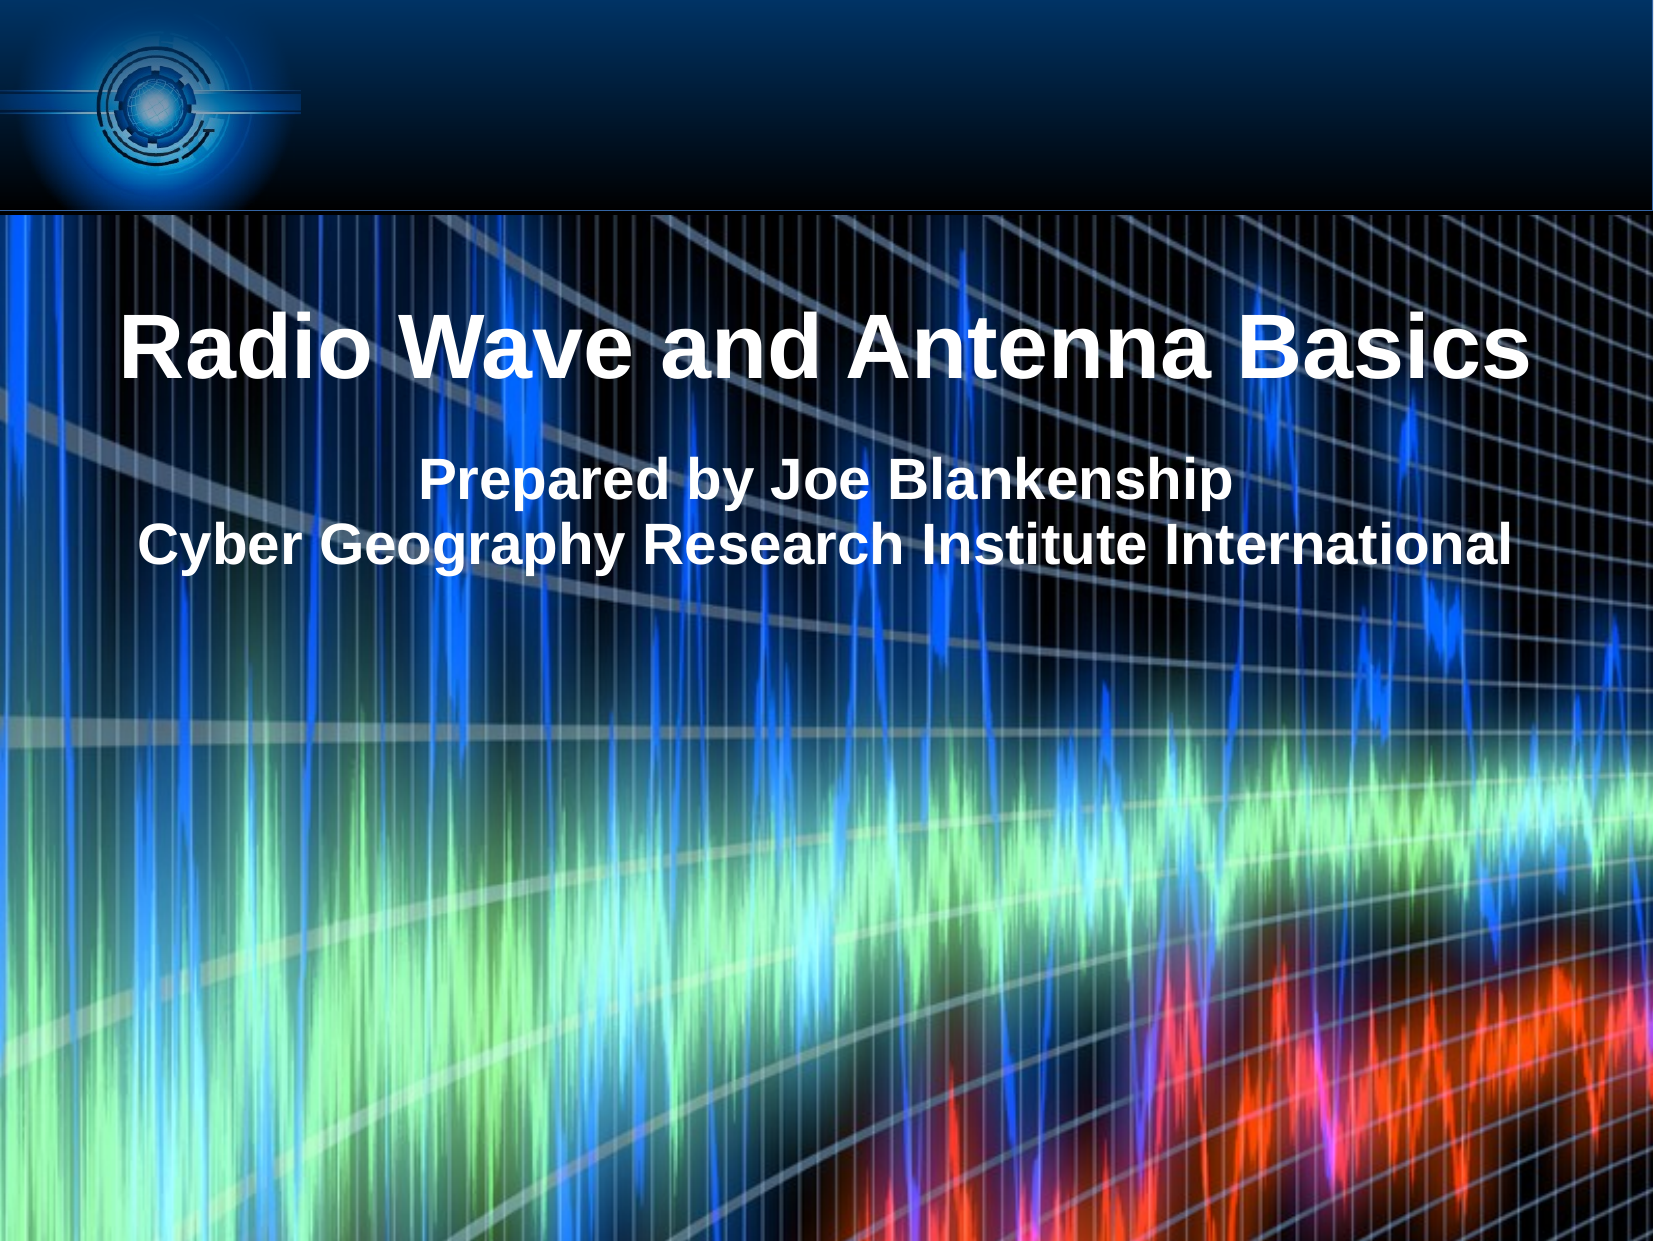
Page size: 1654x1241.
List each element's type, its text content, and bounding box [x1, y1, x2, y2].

title Prepared by Joe Blankenship Cyber Geography Research Institute International [98, 437, 1554, 586]
picture [0, 87, 301, 210]
title Radio Wave and Antenna Basics [82, 242, 1571, 451]
picture [0, 215, 1653, 1241]
